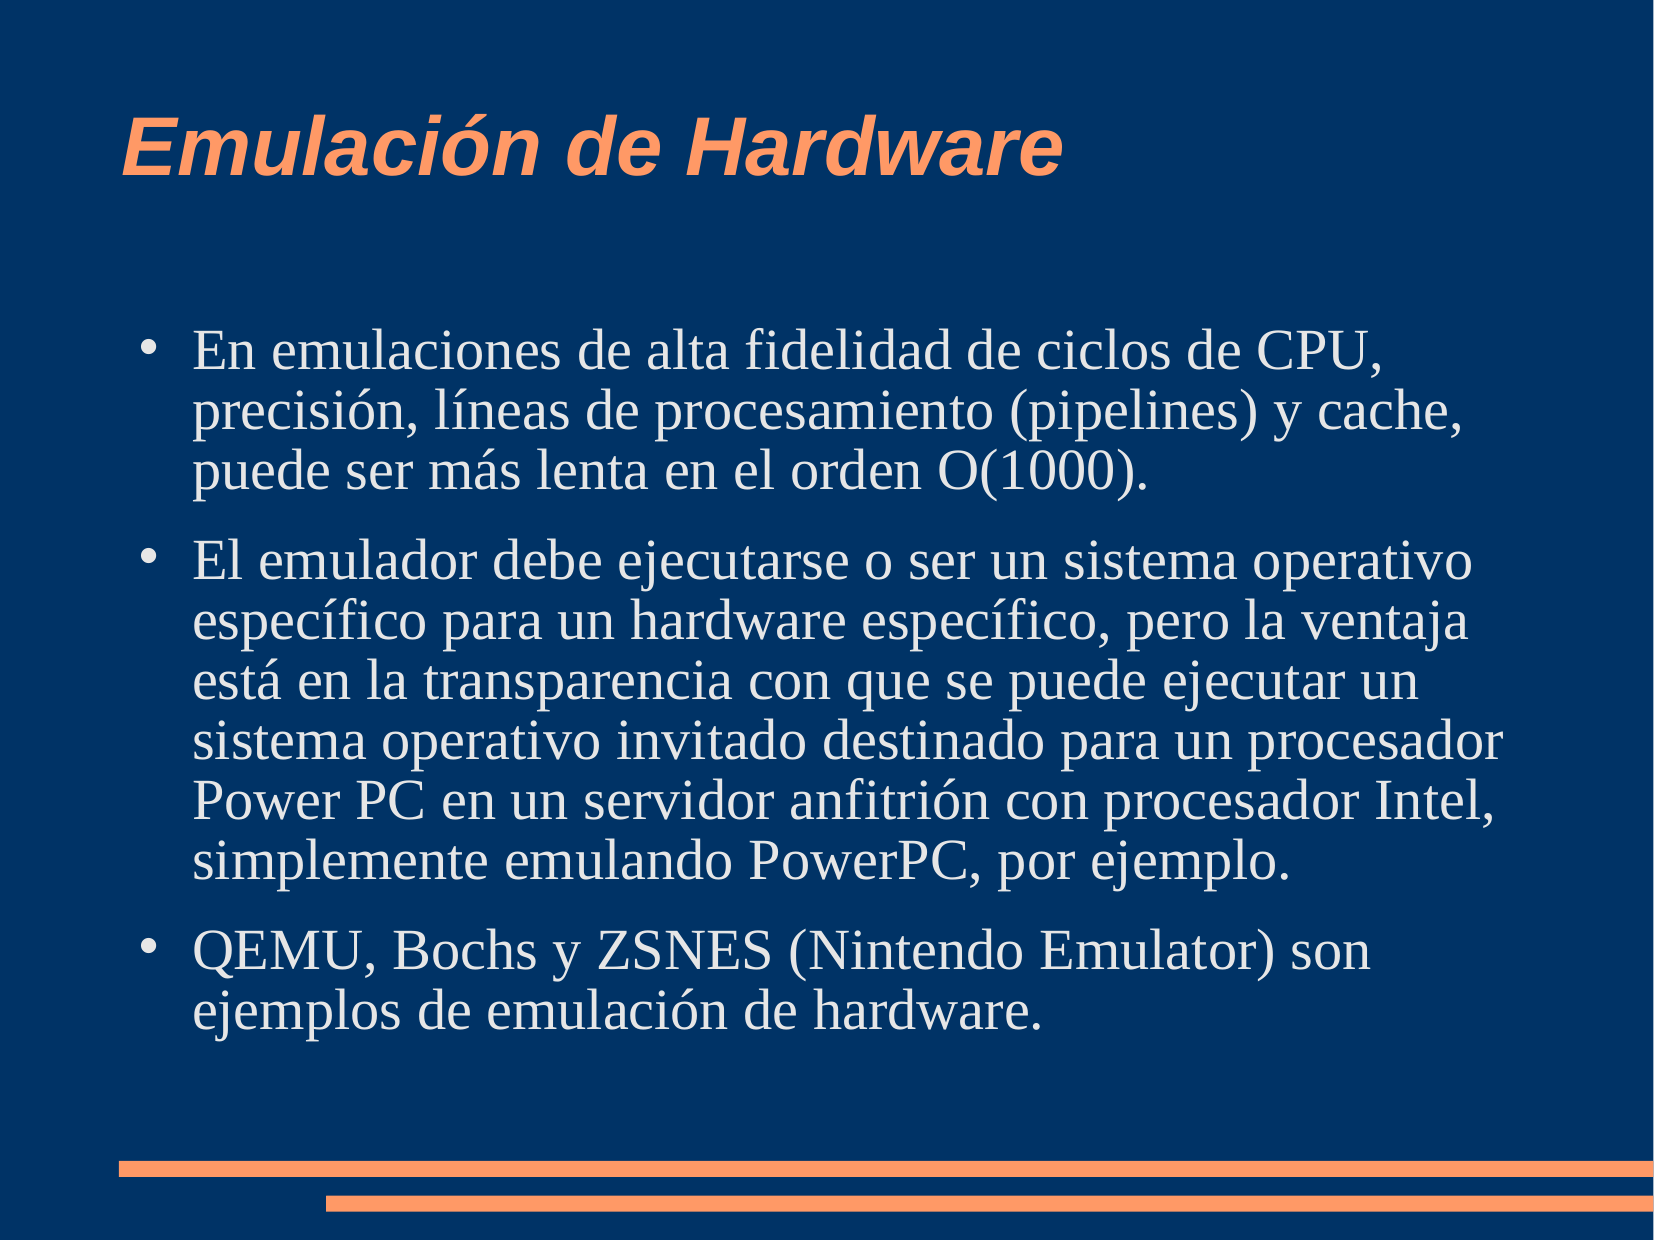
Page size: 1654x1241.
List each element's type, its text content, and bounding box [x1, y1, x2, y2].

list En emulaciones de alta fidelidad de ciclos de CPU, precisión, líneas de procesamiento (pipelines) y cache, puede ser más lenta en el orden O(1000). El emulador debe ejecutarse o ser un sistema operativo específico para un hardware específico, pero la ventaja está en la transparencia con que se puede ejecutar un sistema operativo invitado destinado para un procesador Power PC en un servidor anfitrión con procesador Intel, simplemente emulando PowerPC, por ejemplo. QEMU, Bochs y ZSNES (Nintendo Emulator) son ejemplos de emulación de hardware. [121, 322, 1561, 1118]
title Emulación de Hardware [121, 46, 1534, 254]
